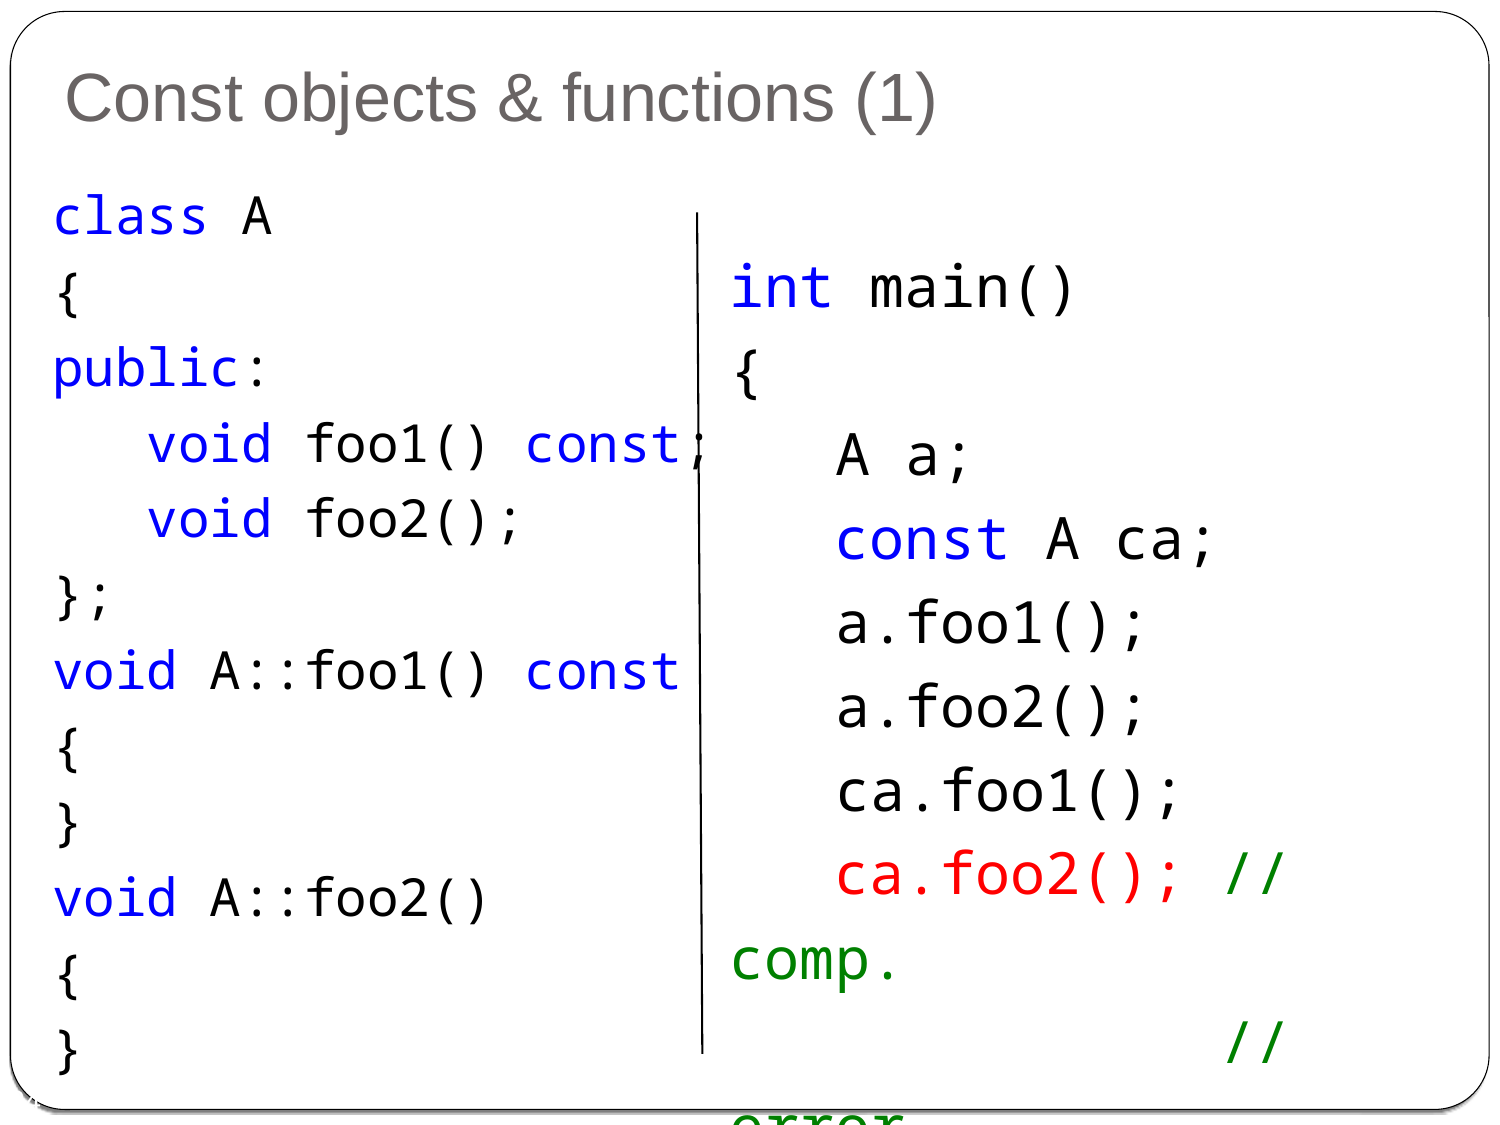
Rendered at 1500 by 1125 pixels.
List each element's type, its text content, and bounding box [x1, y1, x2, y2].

slide_number <number> [0, 1074, 50, 1125]
text_box int main() { A a; const A ca; a.foo1(); a.foo2(); ca.foo1(); ca.foo2(); // comp. // error } [699, 212, 1468, 1125]
title Const objects & functions (1) [50, 45, 1450, 150]
list class A { public: void foo1() const; void foo2(); }; void A::foo1() const { } void A::foo2() { } [37, 162, 1463, 1088]
